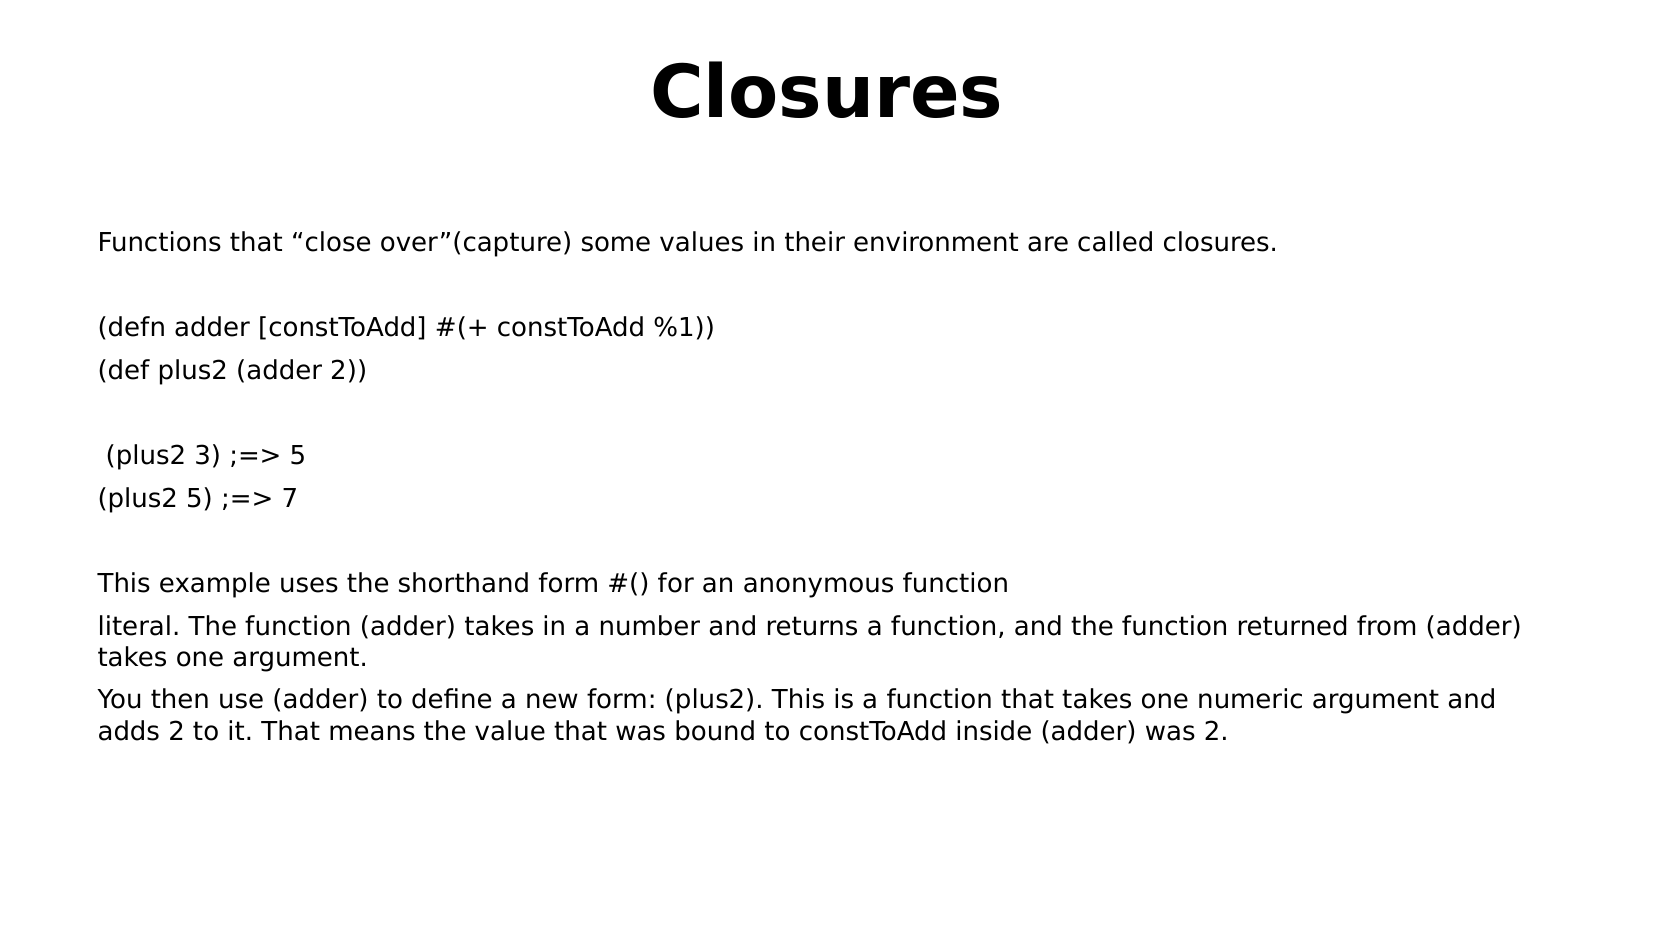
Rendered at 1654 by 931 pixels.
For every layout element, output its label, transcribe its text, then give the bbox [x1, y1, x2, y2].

list Functions that “close over”(capture) some values in their environment are called closures. (defn adder [constToAdd] #(+ constToAdd %1)) (def plus2 (adder 2)) (plus2 3) ;=> 5 (plus2 5) ;=> 7 This example uses the shorthand form #() for an anonymous function literal. The function (adder) takes in a number and returns a function, and the function returned from (adder) takes one argument. You then use (adder) to define a new form: (plus2). This is a function that takes one numeric argument and adds 2 to it. That means the value that was bound to constToAdd inside (adder) was 2. [82, 217, 1571, 758]
title Closures [82, 37, 1571, 147]
